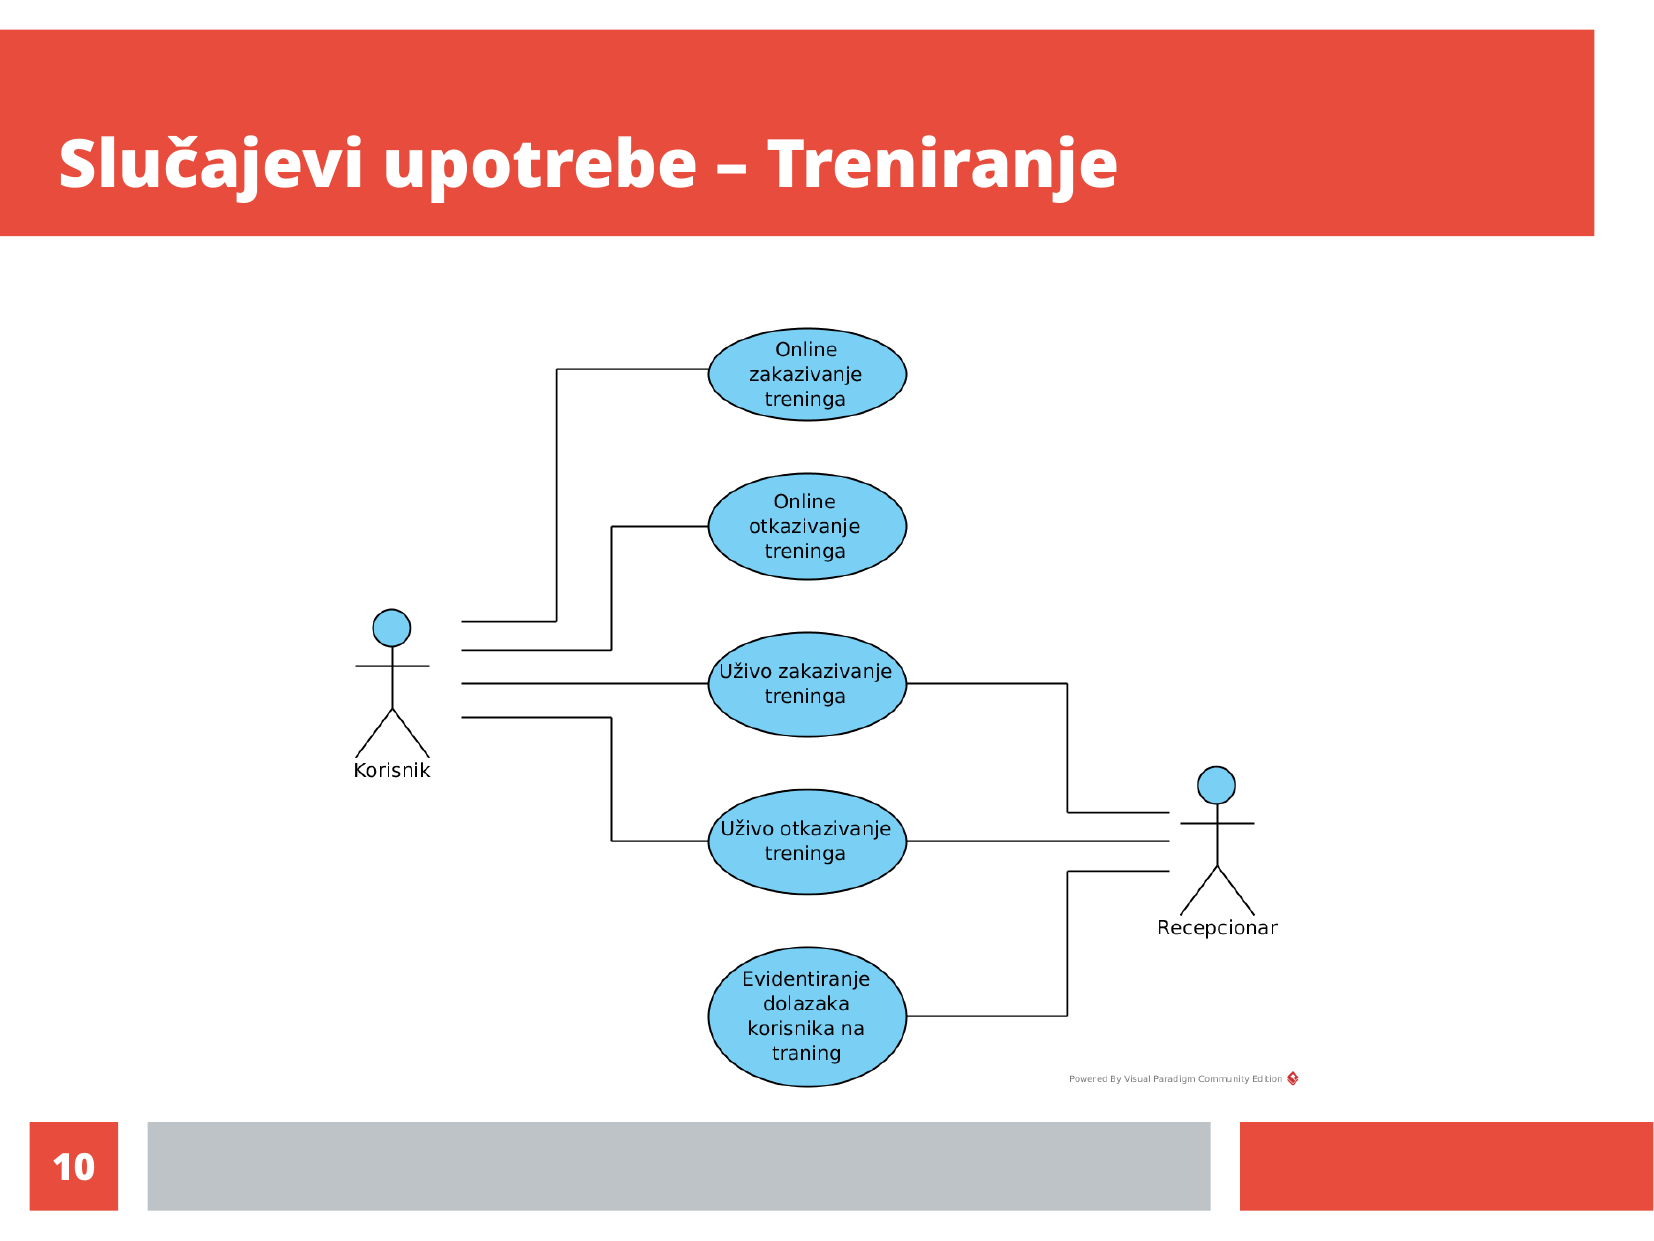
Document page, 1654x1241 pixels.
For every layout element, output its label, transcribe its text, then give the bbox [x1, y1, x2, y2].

picture [321, 324, 1303, 1093]
title Slučajevi upotrebe – Treniranje [59, 59, 1595, 207]
